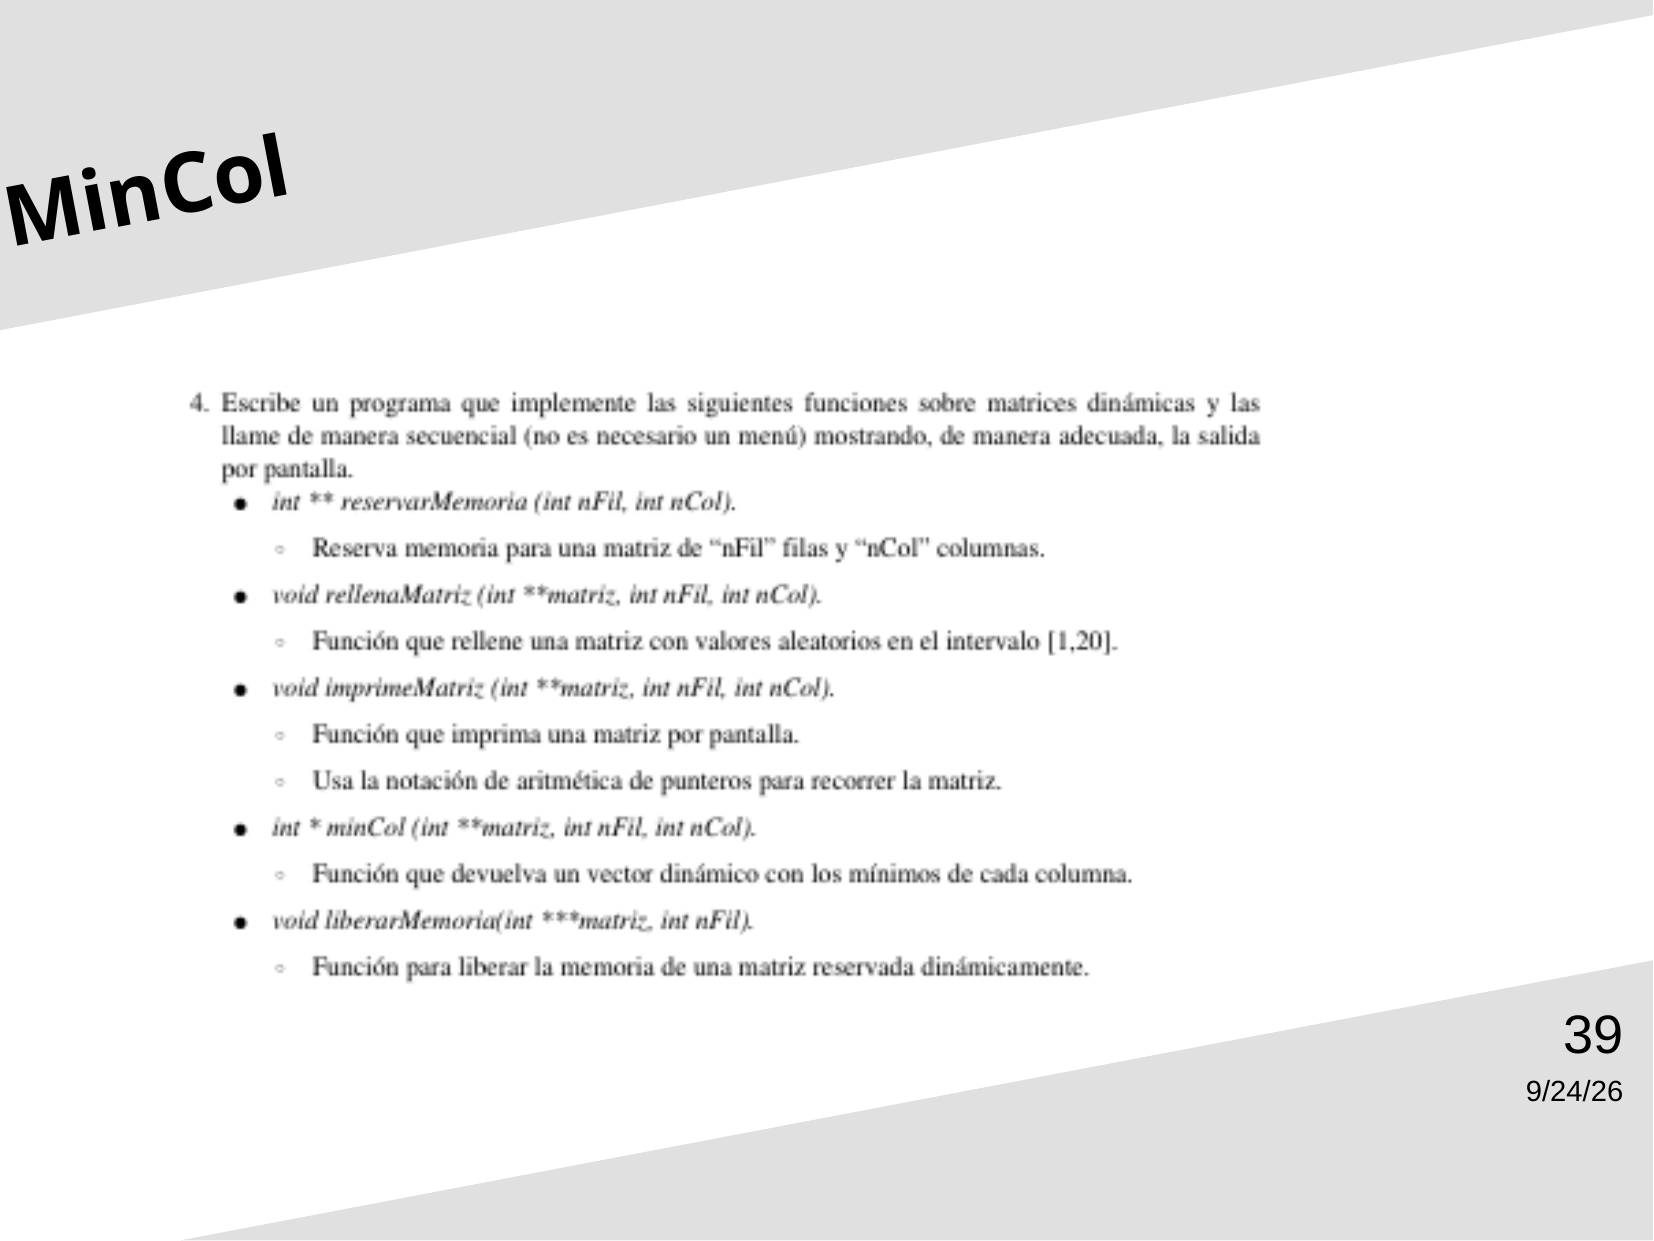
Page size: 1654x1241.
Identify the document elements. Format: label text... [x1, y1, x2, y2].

title MinCol [0, 0, 1486, 318]
picture [180, 385, 1310, 991]
list [75, 345, 1531, 1065]
